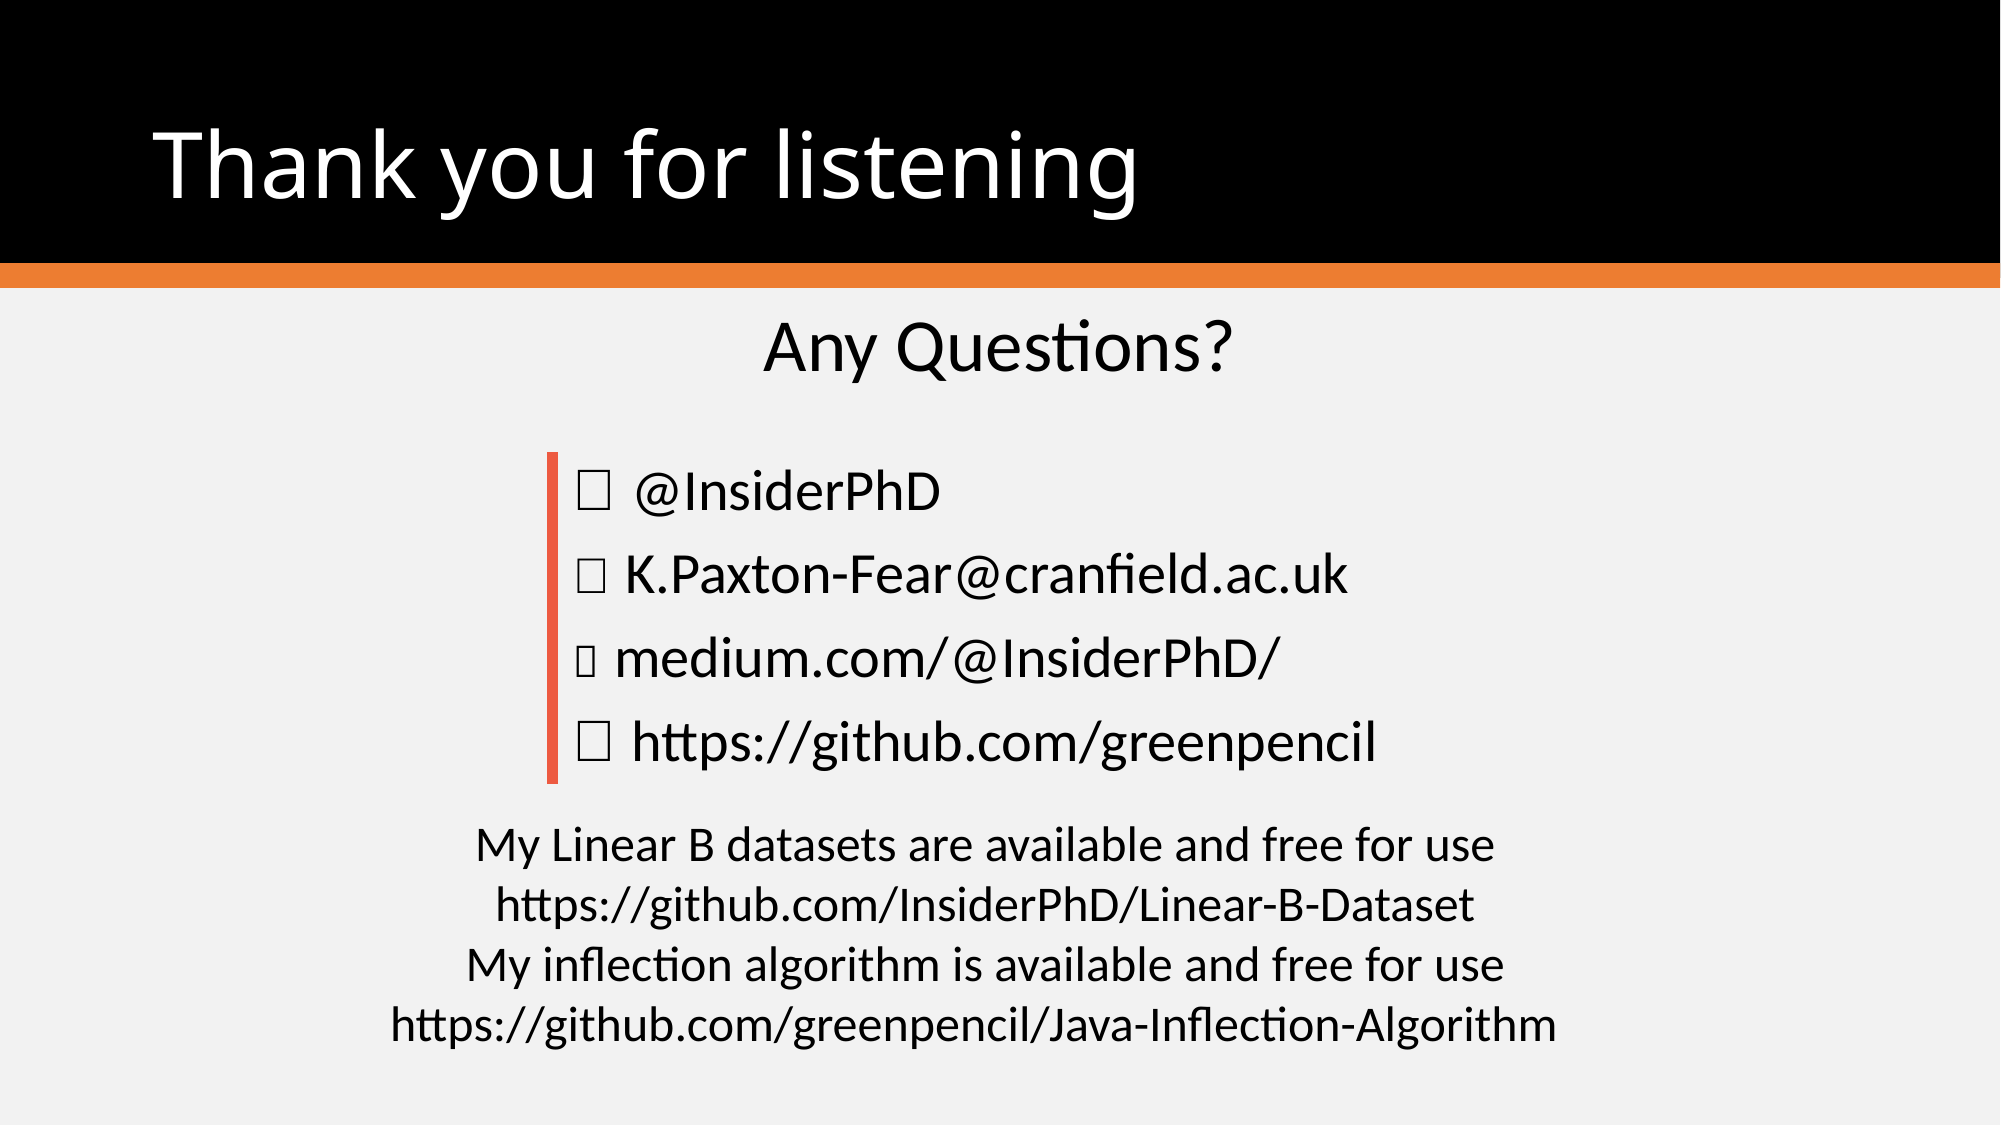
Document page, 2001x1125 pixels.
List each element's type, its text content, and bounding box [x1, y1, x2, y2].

list  @InsiderPhD  K.Paxton-Fear@cranfield.ac.uk  medium.com/@InsiderPhD/  https://github.com/greenpencil [557, 452, 1443, 803]
title Thank you for listening [137, 59, 1863, 278]
list Any Questions? [137, 299, 1863, 663]
text_box [547, 452, 558, 784]
text_box My Linear B datasets are available and free for use https://github.com/InsiderPhD/Linear-B-Dataset My inflection algorithm is available and free for use https://github.com/greenpencil/Java-Inflection-Algorithm [282, 803, 1689, 1062]
